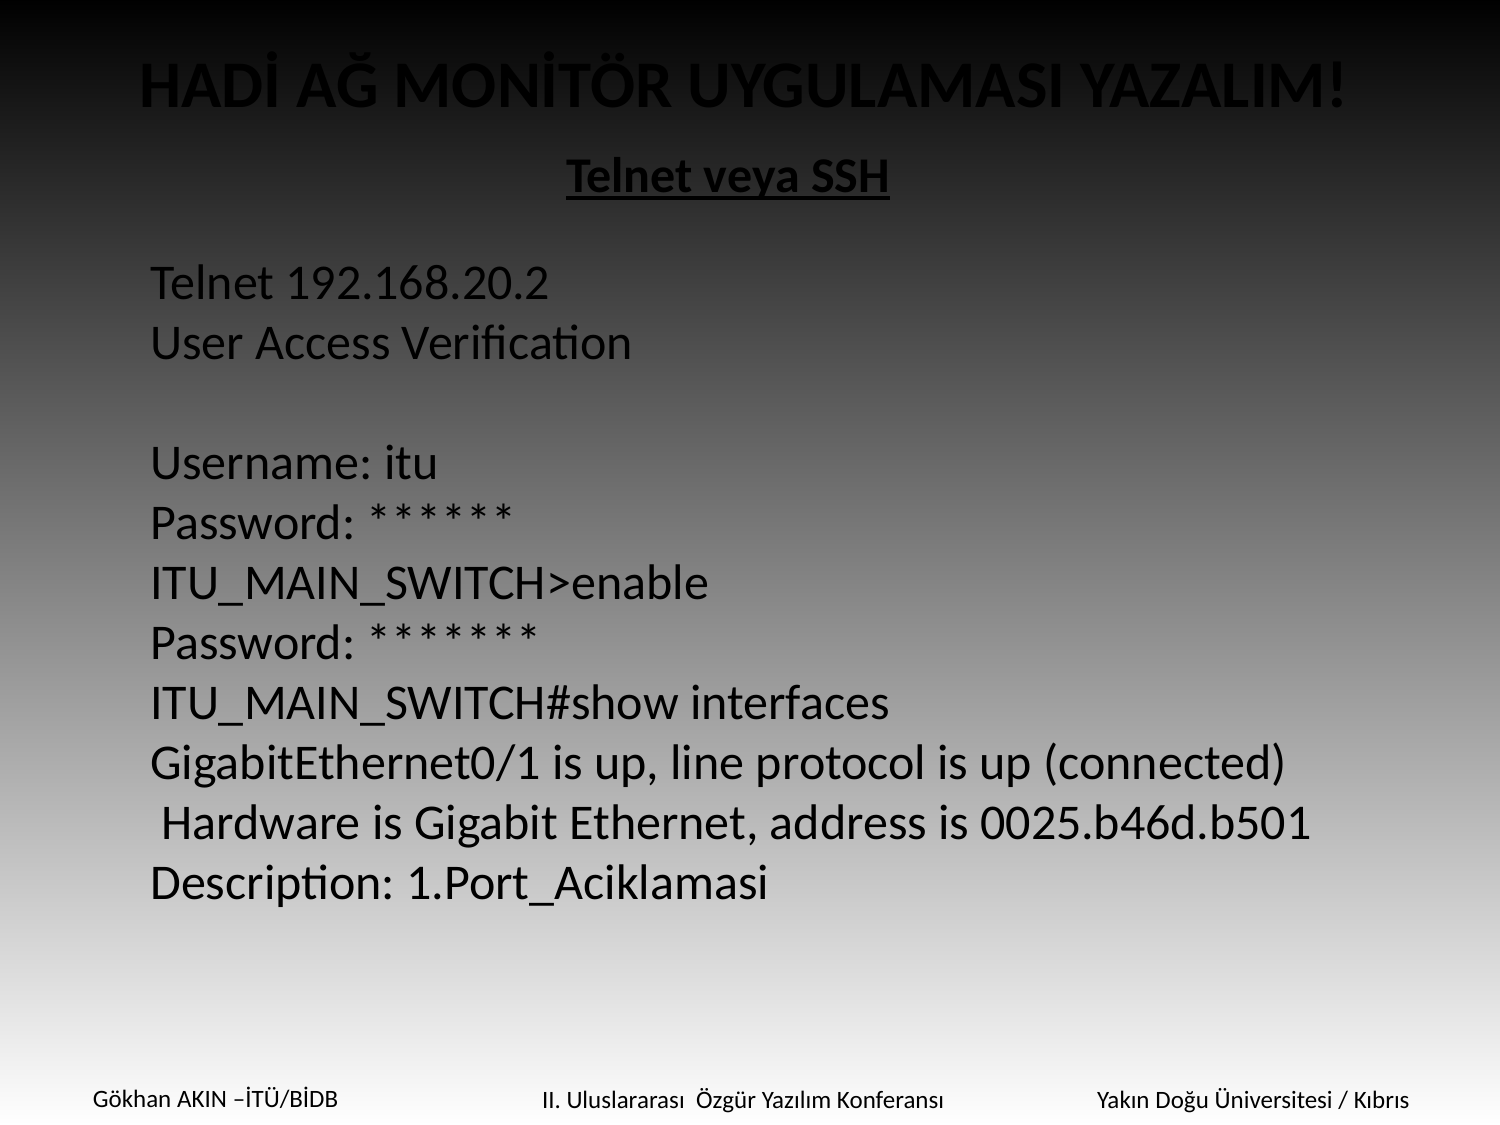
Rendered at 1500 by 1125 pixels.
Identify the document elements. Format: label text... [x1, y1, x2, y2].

text_box HADİ AĞ MONİTÖR UYGULAMASI YAZALIM! [76, 33, 1412, 129]
text_box Telnet 192.168.20.2 User Access Verification Username: itu Password: ****** ITU_MAIN_SWITCH>enable Password: ******* ITU_MAIN_SWITCH#show interfaces GigabitEthernet0/1 is up, line protocol is up (connected) Hardware is Gigabit Ethernet, address is 0025.b46d.b501 Description: 1.Port_Aciklamasi [135, 242, 1365, 1098]
text_box Telnet veya SSH [551, 135, 905, 211]
